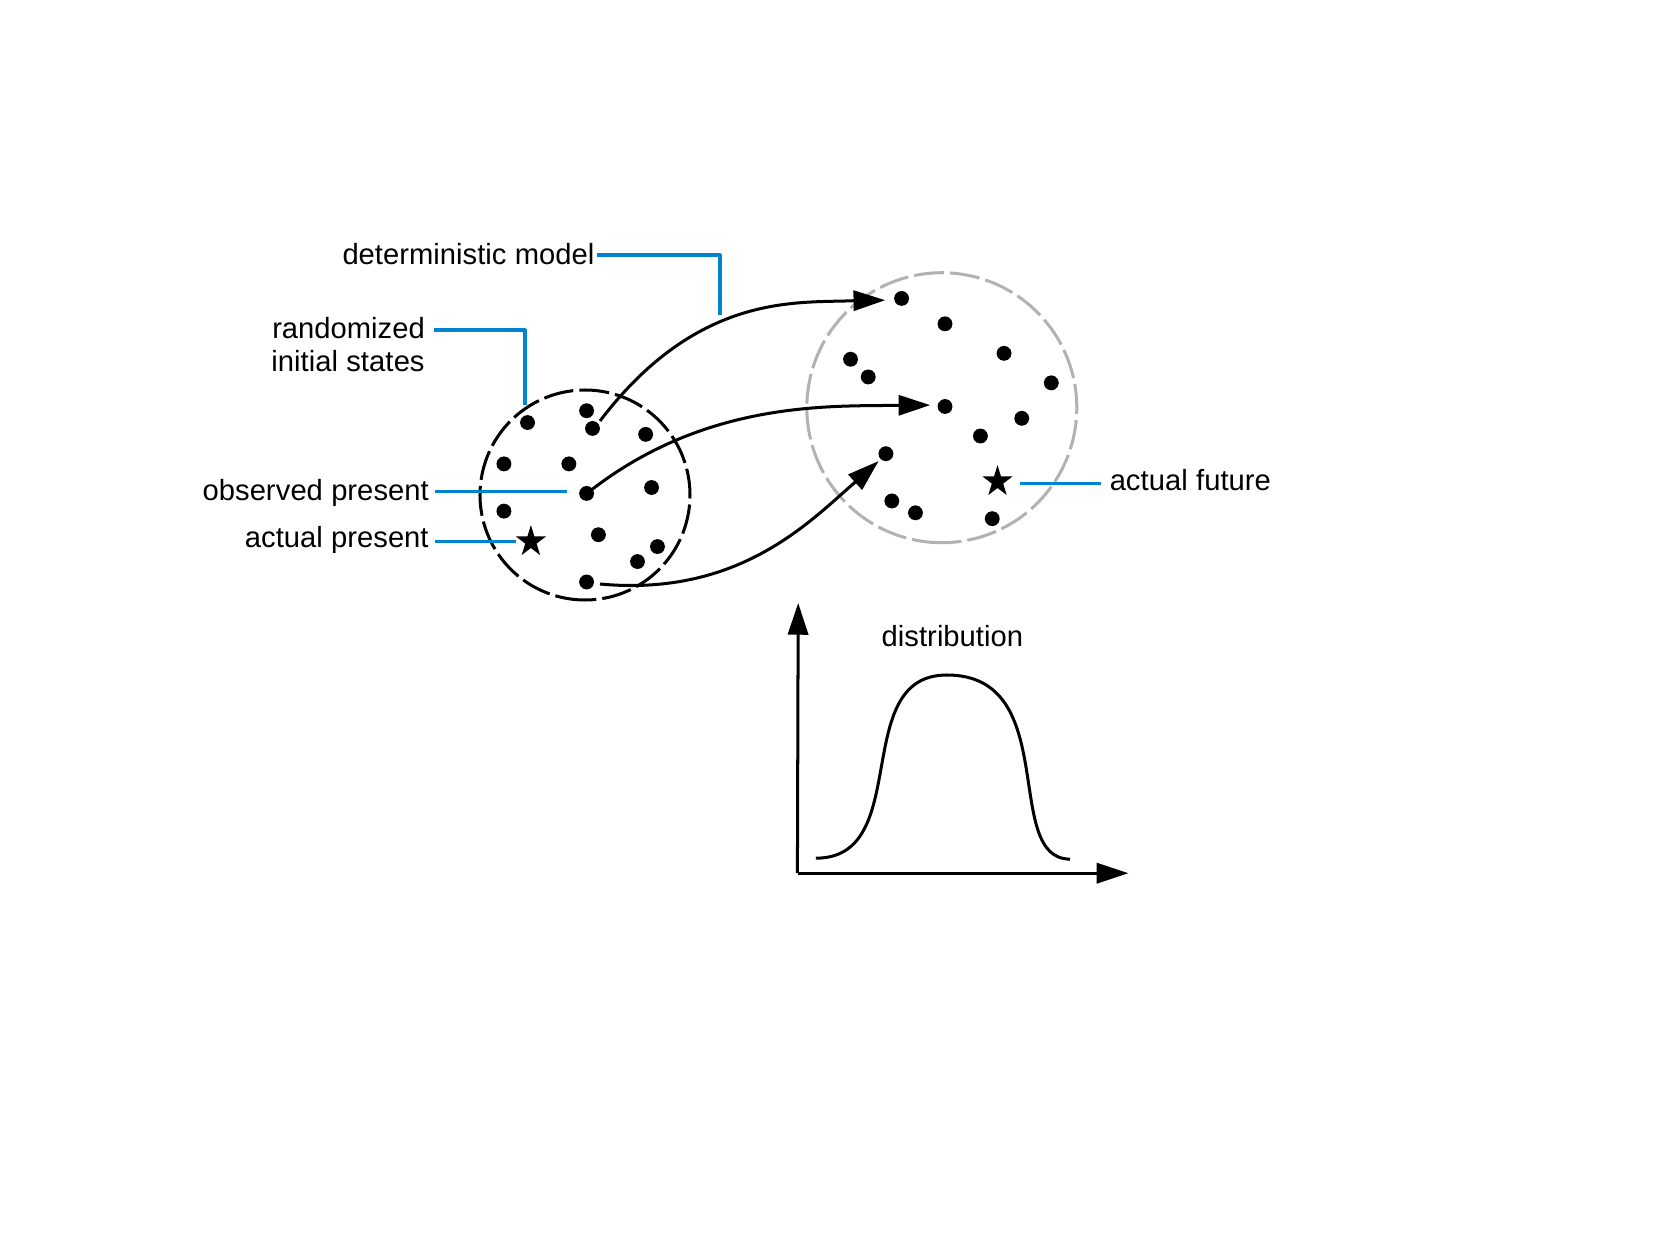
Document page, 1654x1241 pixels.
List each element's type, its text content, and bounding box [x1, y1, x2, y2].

text_box [649, 539, 665, 555]
text_box [1014, 410, 1030, 426]
text_box [996, 345, 1012, 361]
text_box deterministic model [327, 230, 613, 279]
text_box [579, 574, 595, 590]
text_box [984, 511, 1000, 527]
text_box [843, 351, 859, 367]
text_box randomized initial states [256, 304, 439, 385]
text_box [972, 428, 988, 444]
text_box [579, 403, 595, 419]
text_box [579, 485, 595, 501]
text_box [585, 420, 601, 436]
text_box [1043, 375, 1059, 391]
text_box observed present [187, 466, 509, 547]
text_box [515, 525, 546, 556]
text_box [644, 480, 660, 496]
text_box [894, 290, 910, 306]
text_box [878, 446, 894, 462]
text_box distribution [866, 612, 1065, 661]
text_box [520, 415, 536, 431]
text_box [638, 426, 654, 442]
text_box [937, 398, 953, 414]
text_box [884, 493, 900, 509]
text_box [496, 456, 512, 472]
text_box [907, 505, 923, 521]
text_box actual future [1095, 456, 1294, 505]
text_box [590, 527, 606, 543]
text_box [496, 503, 512, 519]
text_box [937, 316, 953, 332]
text_box [982, 465, 1013, 496]
text_box [561, 456, 577, 472]
text_box [630, 554, 646, 570]
text_box actual present [229, 513, 455, 562]
text_box [860, 369, 876, 385]
